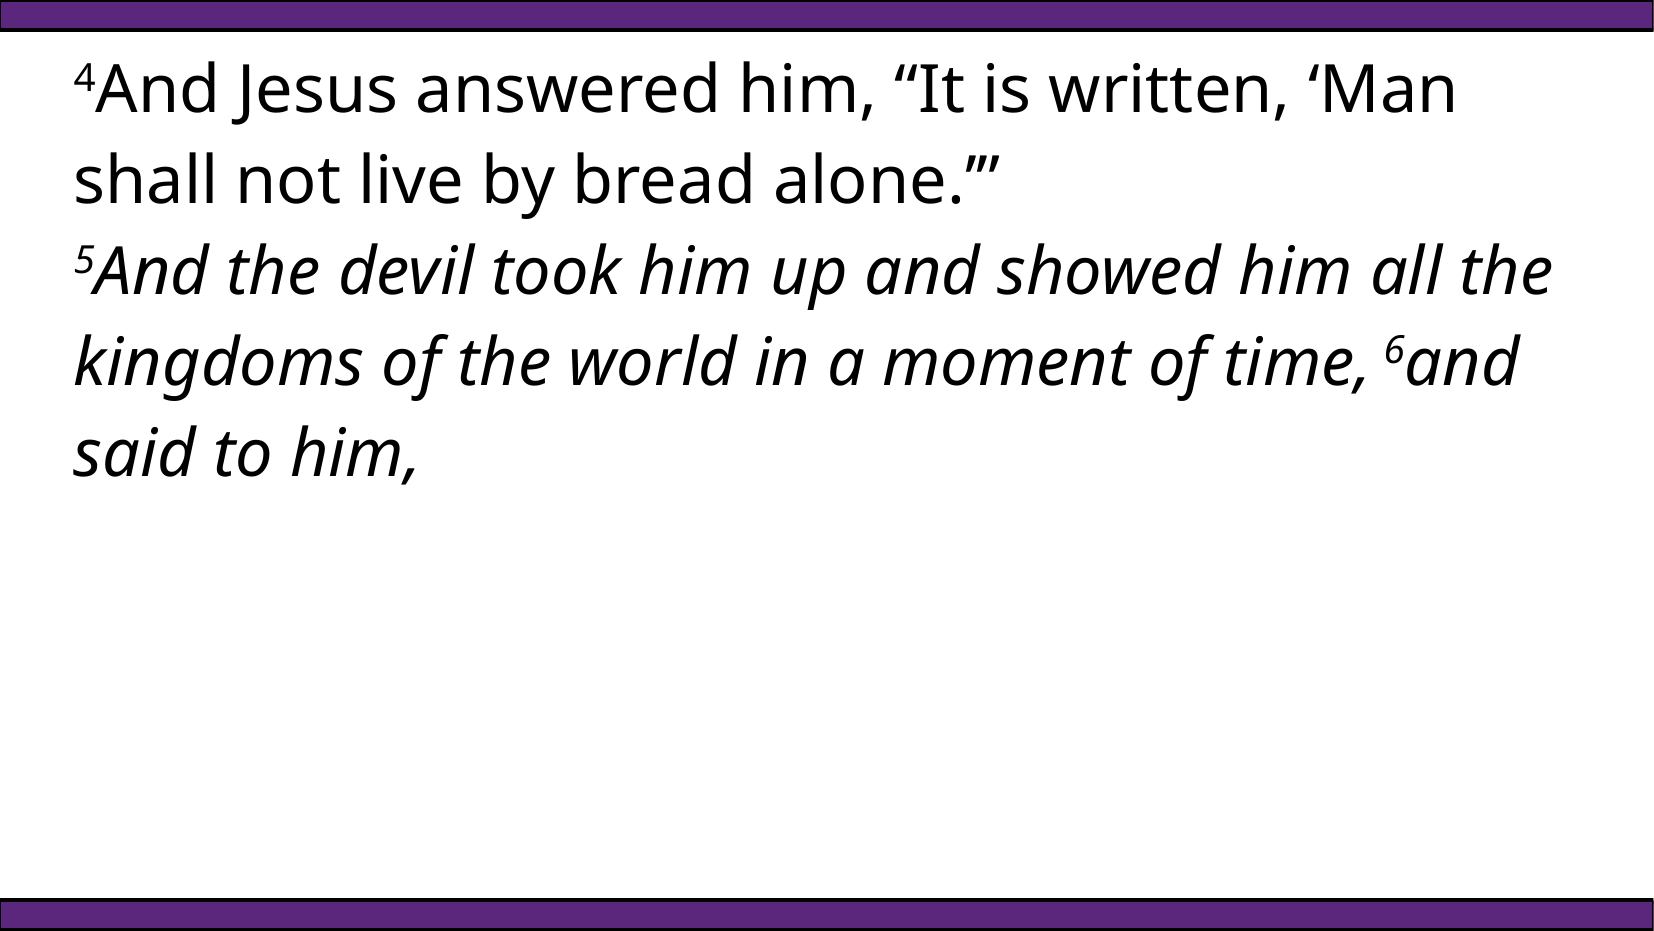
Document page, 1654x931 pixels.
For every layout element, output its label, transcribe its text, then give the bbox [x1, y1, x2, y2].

picture [0, 31, 1654, 900]
text_box [0, 900, 1654, 931]
text_box 4And Jesus answered him, “It is written, ‘Man shall not live by bread alone.’” 5And the devil took him up and showed him all the kingdoms of the world in a moment of time, 6and said to him, [58, 34, 1589, 493]
text_box [0, 0, 1654, 31]
